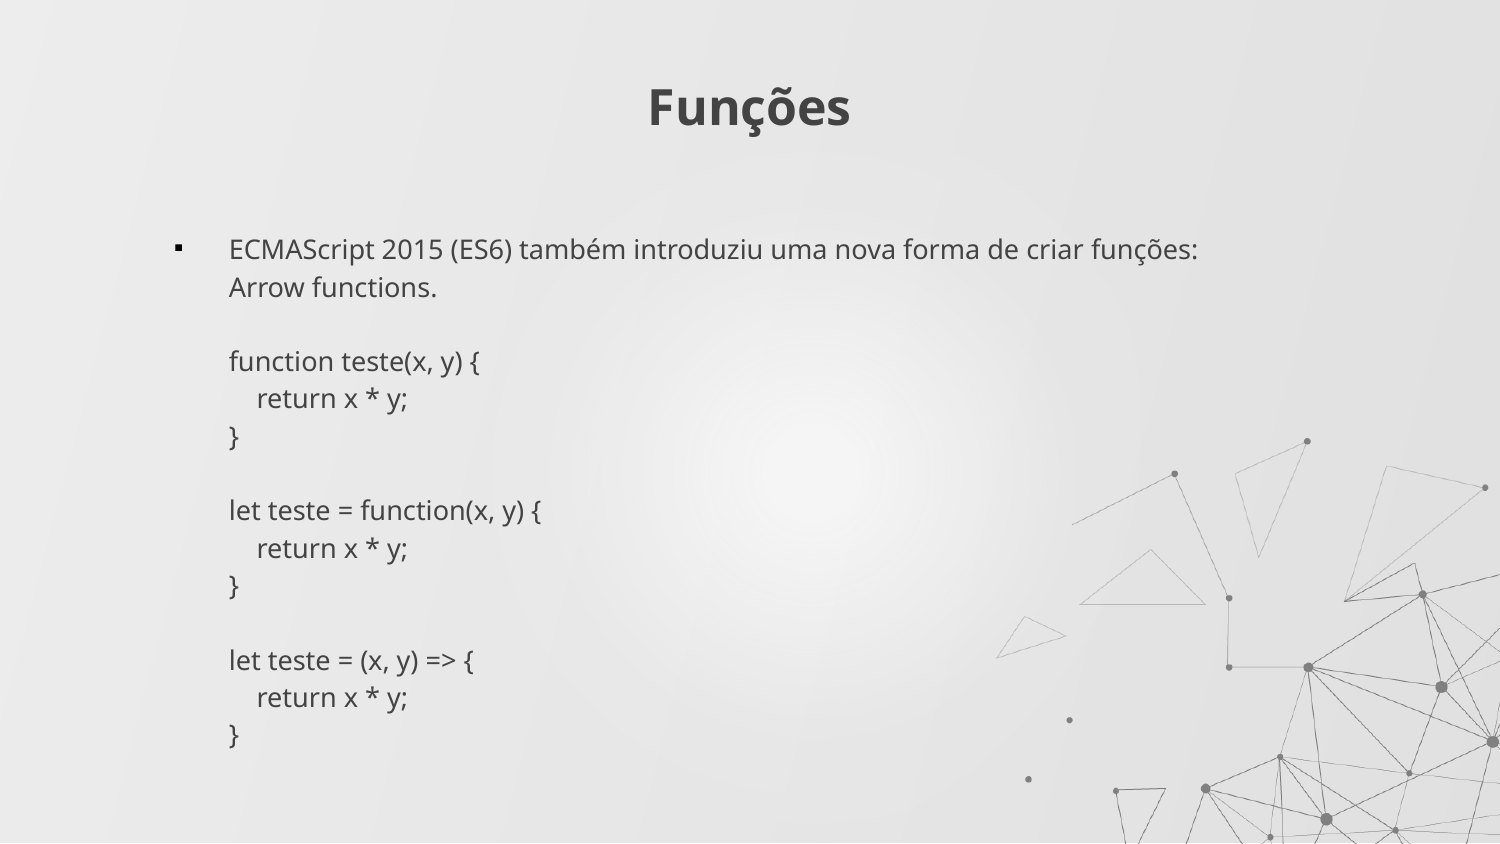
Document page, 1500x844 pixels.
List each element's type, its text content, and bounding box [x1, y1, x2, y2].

title Funções [60, 60, 1441, 216]
picture [0, 0, 1500, 844]
list ECMAScript 2015 (ES6) também introduziu uma nova forma de criar funções: Arrow functions. function teste(x, y) { return x * y; } let teste = function(x, y) { return x * y; } let teste = (x, y) => { return x * y; } [142, 216, 1278, 455]
